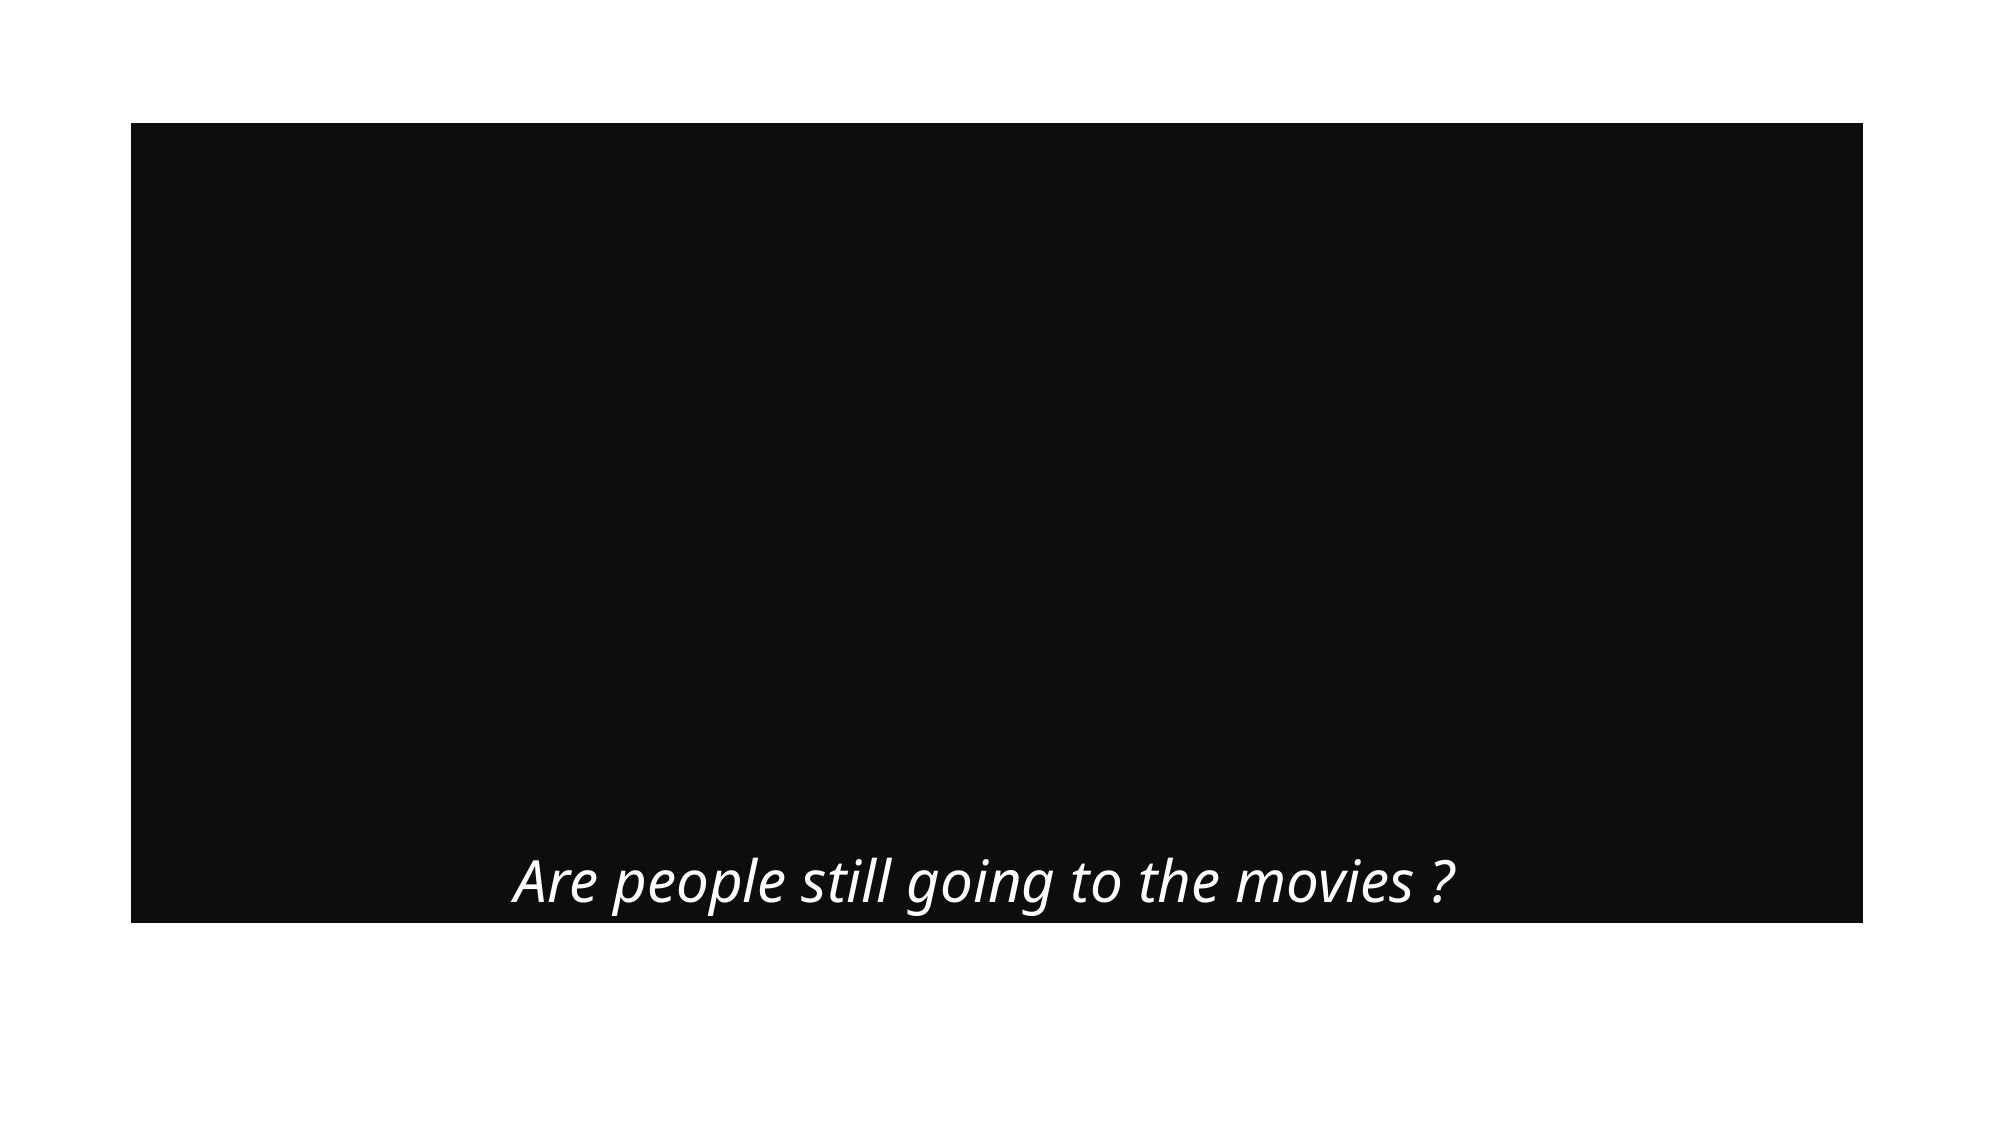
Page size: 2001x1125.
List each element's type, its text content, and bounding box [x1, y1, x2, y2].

text_box [131, 123, 1863, 923]
text_box Are people still going to the movies ? [499, 837, 1592, 923]
